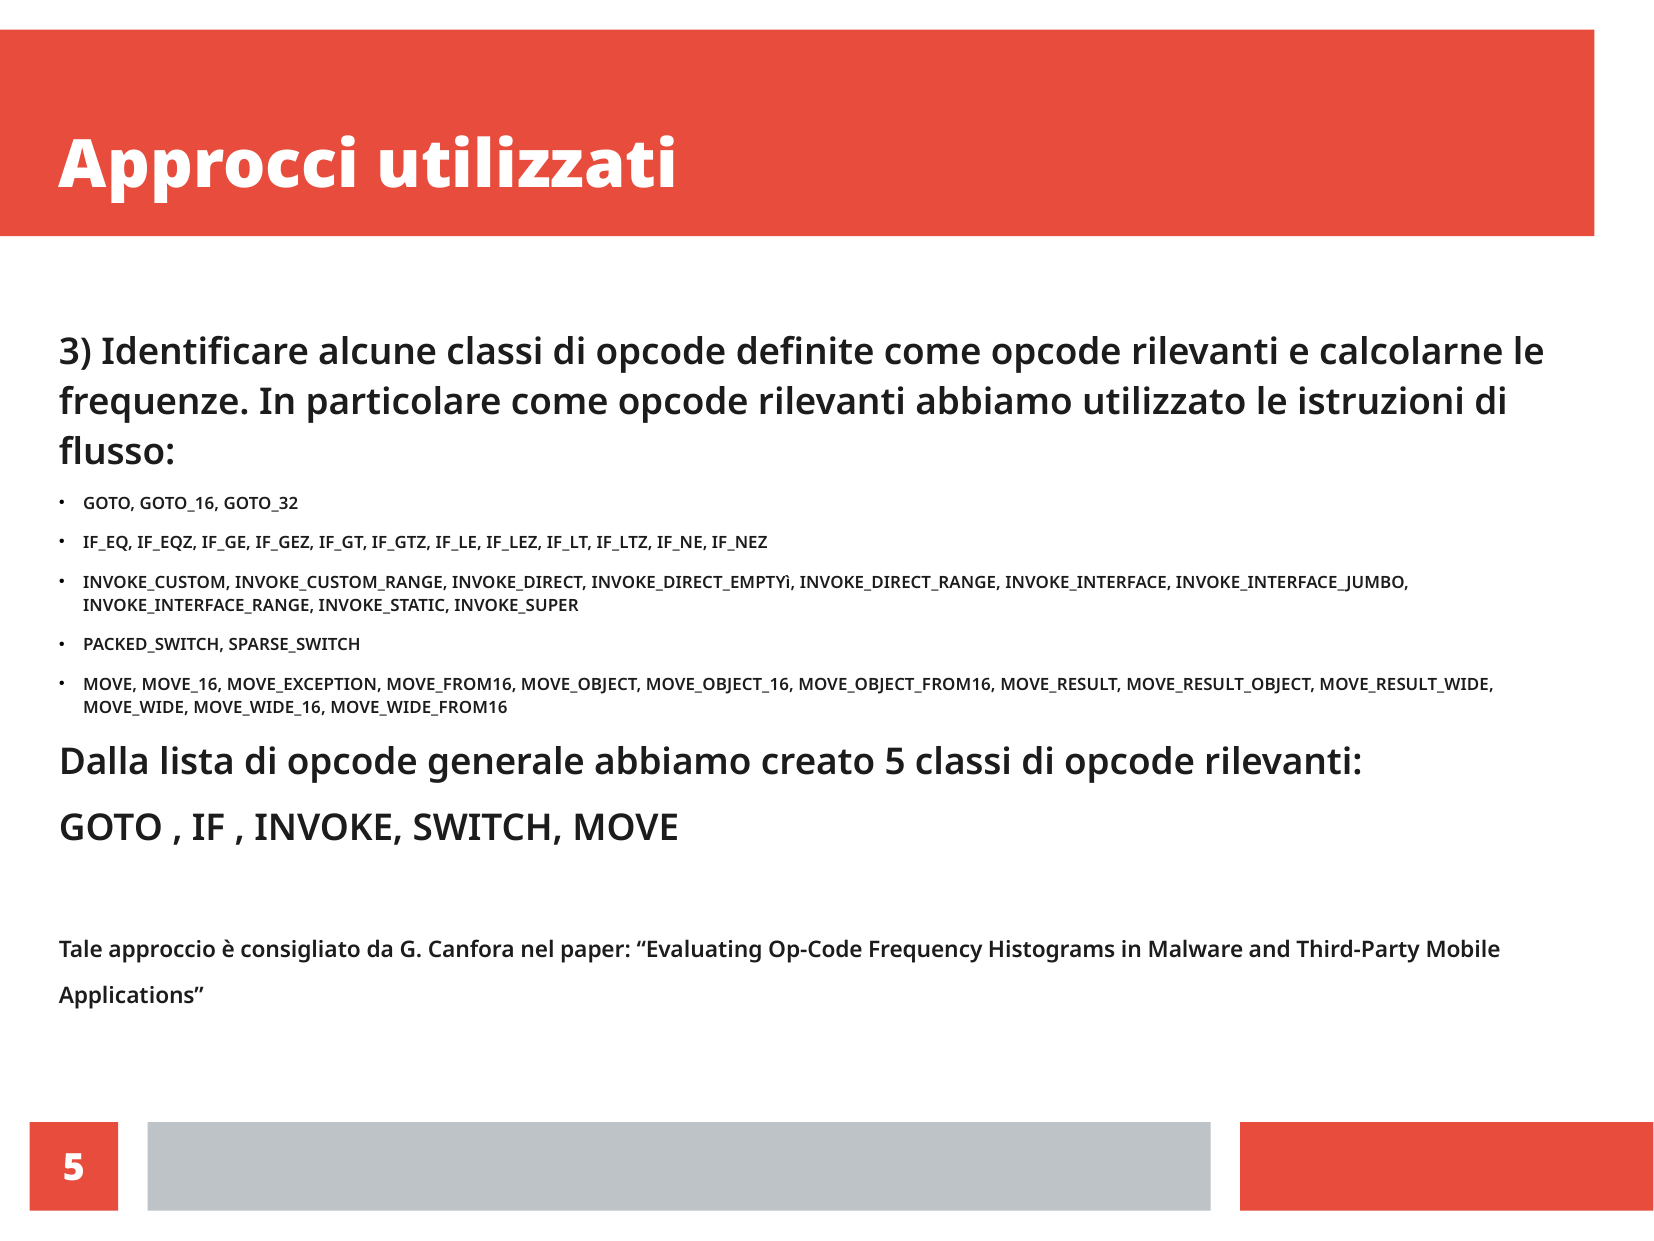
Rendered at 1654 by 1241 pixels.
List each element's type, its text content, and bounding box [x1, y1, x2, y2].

list 3) Identificare alcune classi di opcode definite come opcode rilevanti e calcolarne le frequenze. In particolare come opcode rilevanti abbiamo utilizzato le istruzioni di flusso: GOTO, GOTO_16, GOTO_32 IF_EQ, IF_EQZ, IF_GE, IF_GEZ, IF_GT, IF_GTZ, IF_LE, IF_LEZ, IF_LT, IF_LTZ, IF_NE, IF_NEZ INVOKE_CUSTOM, INVOKE_CUSTOM_RANGE, INVOKE_DIRECT, INVOKE_DIRECT_EMPTYì, INVOKE_DIRECT_RANGE, INVOKE_INTERFACE, INVOKE_INTERFACE_JUMBO, INVOKE_INTERFACE_RANGE, INVOKE_STATIC, INVOKE_SUPER PACKED_SWITCH, SPARSE_SWITCH MOVE, MOVE_16, MOVE_EXCEPTION, MOVE_FROM16, MOVE_OBJECT, MOVE_OBJECT_16, MOVE_OBJECT_FROM16, MOVE_RESULT, MOVE_RESULT_OBJECT, MOVE_RESULT_WIDE, MOVE_WIDE, MOVE_WIDE_16, MOVE_WIDE_FROM16 Dalla lista di opcode generale abbiamo creato 5 classi di opcode rilevanti: GOTO , IF , INVOKE, SWITCH, MOVE Tale approccio è consigliato da G. Canfora nel paper: “Evaluating Op-Code Frequency Histograms in Malware and Third-Party Mobile Applications” [59, 324, 1565, 1093]
title Approcci utilizzati [59, 59, 1595, 207]
